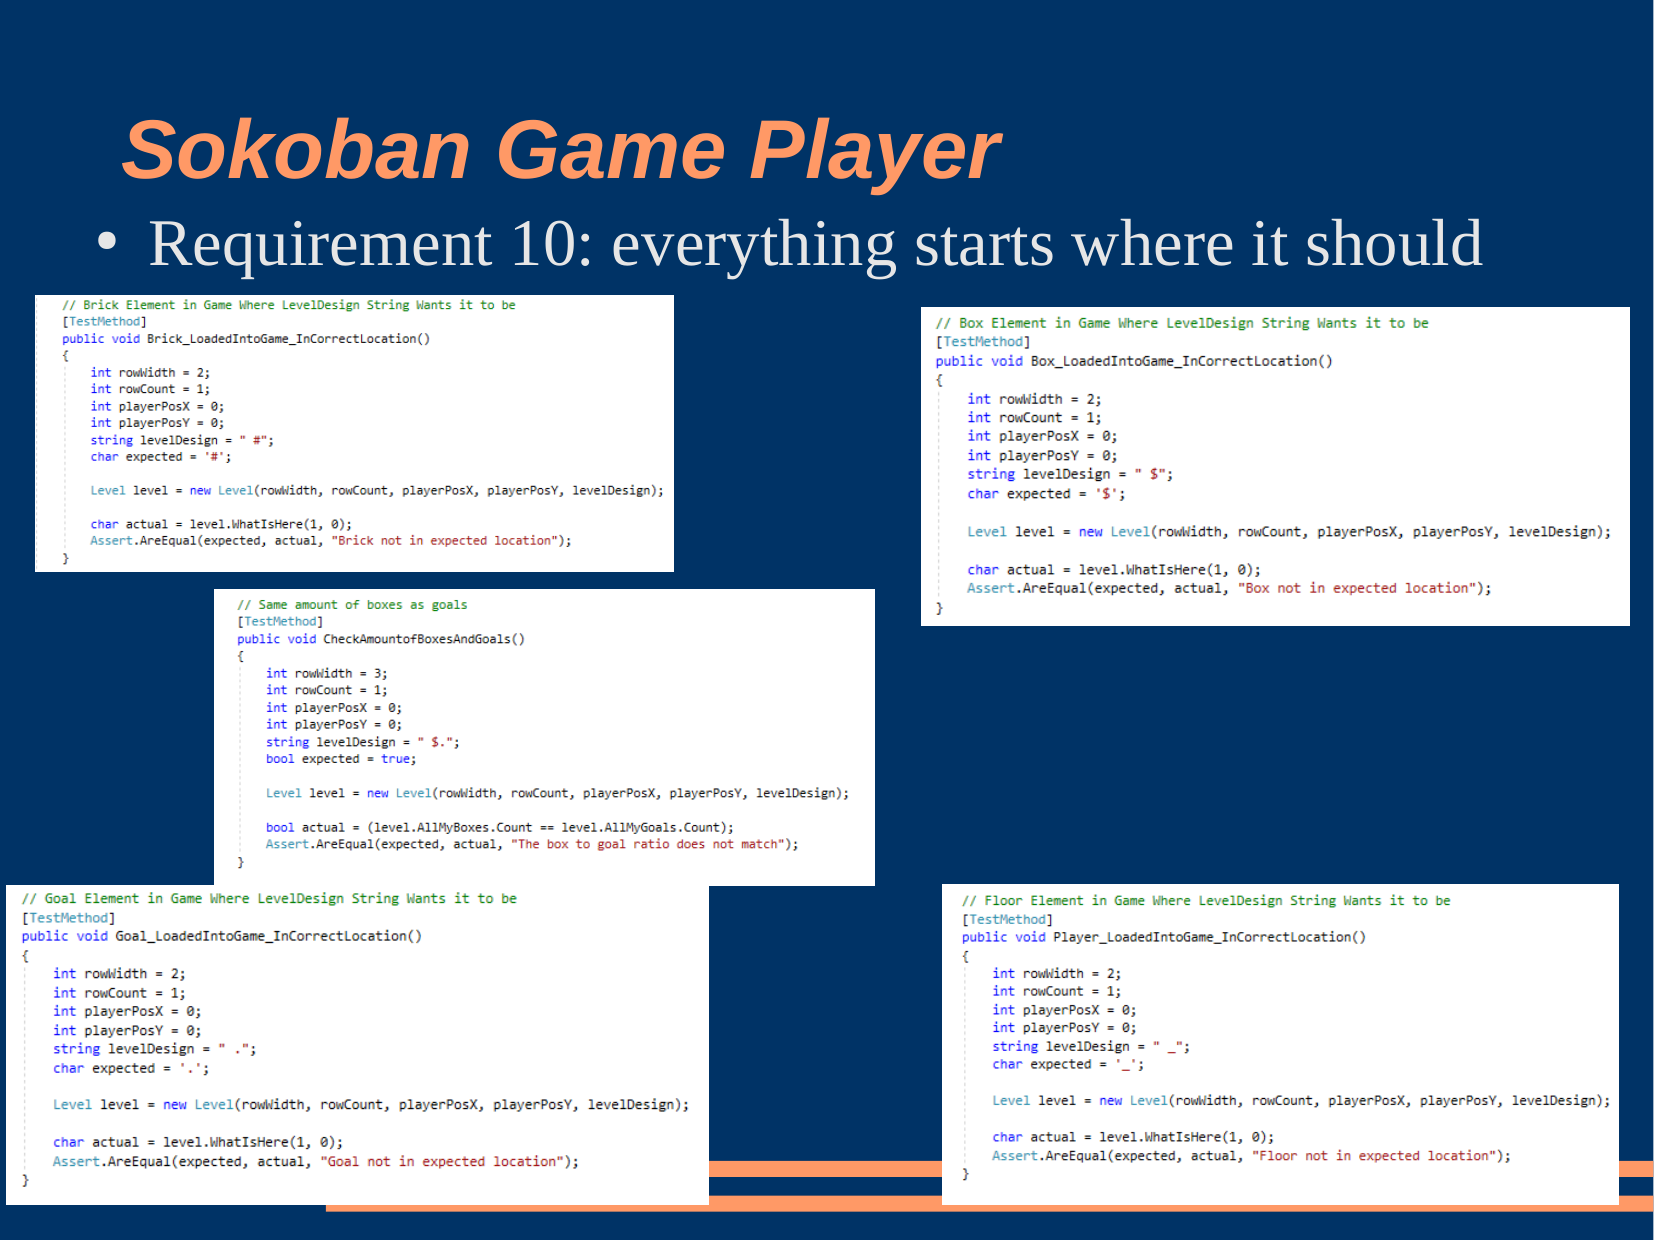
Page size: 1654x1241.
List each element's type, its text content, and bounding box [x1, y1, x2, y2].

picture [6, 589, 875, 1205]
list Requirement 10: everything starts where it should [59, 205, 1593, 1016]
picture [921, 307, 1630, 626]
picture [942, 884, 1619, 1205]
title Sokoban Game Player [121, 46, 1534, 205]
picture [35, 295, 674, 572]
